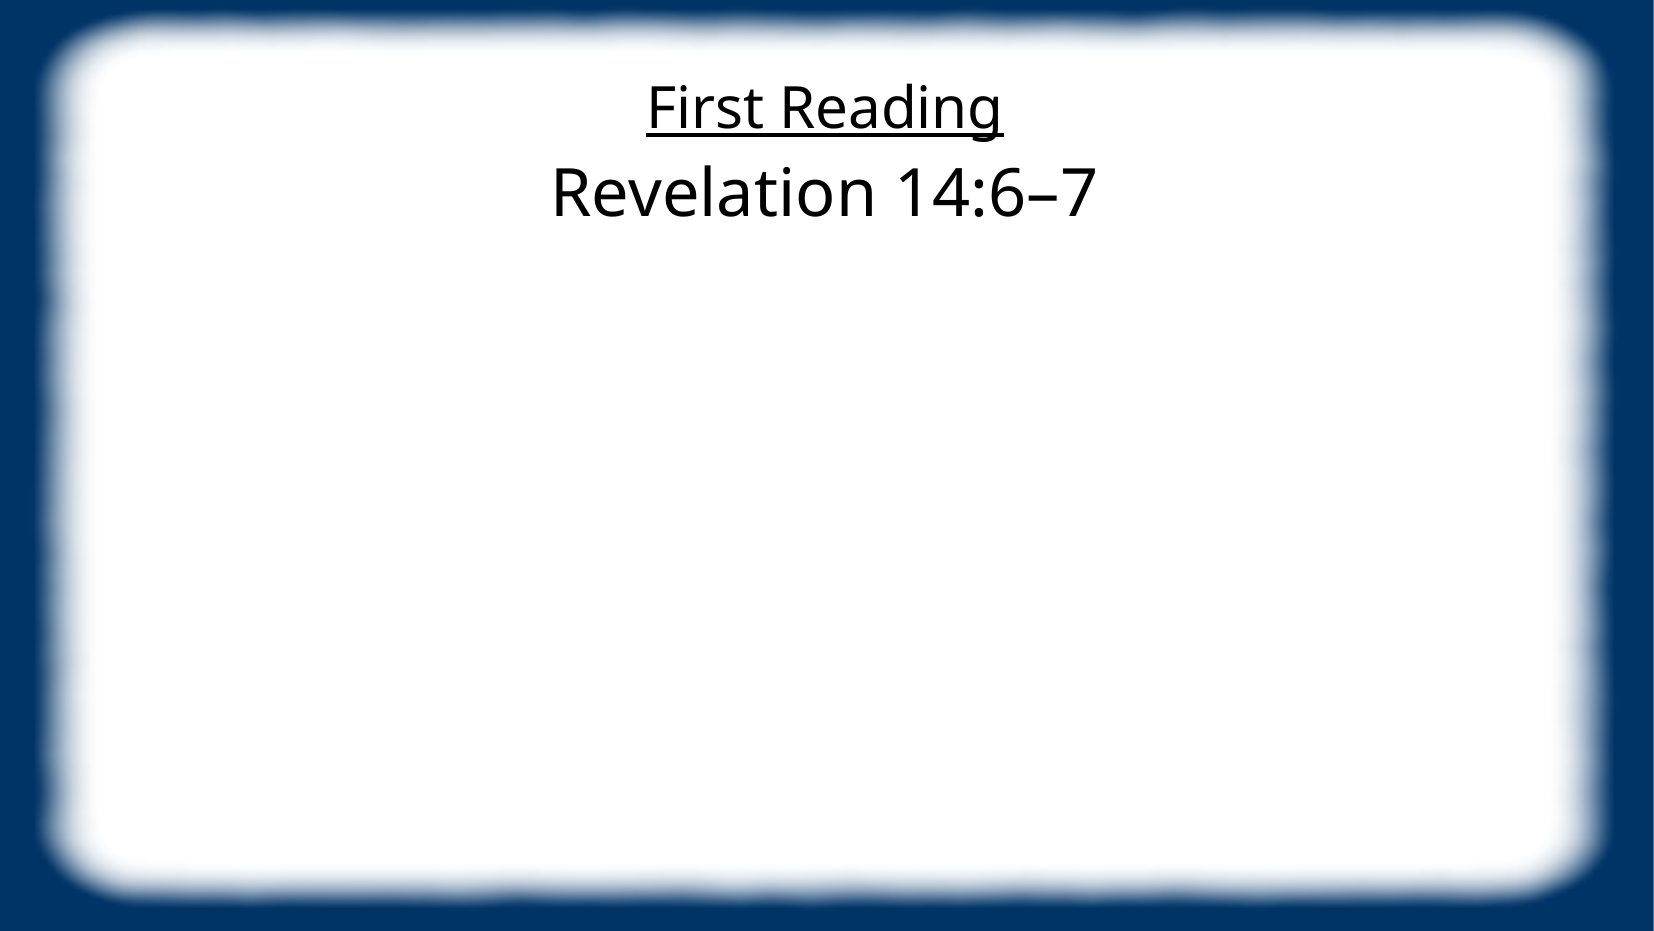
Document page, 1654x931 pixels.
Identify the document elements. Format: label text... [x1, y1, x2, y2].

text_box First Reading Revelation 14:6–7 [75, 58, 1576, 240]
picture [0, 0, 1654, 931]
